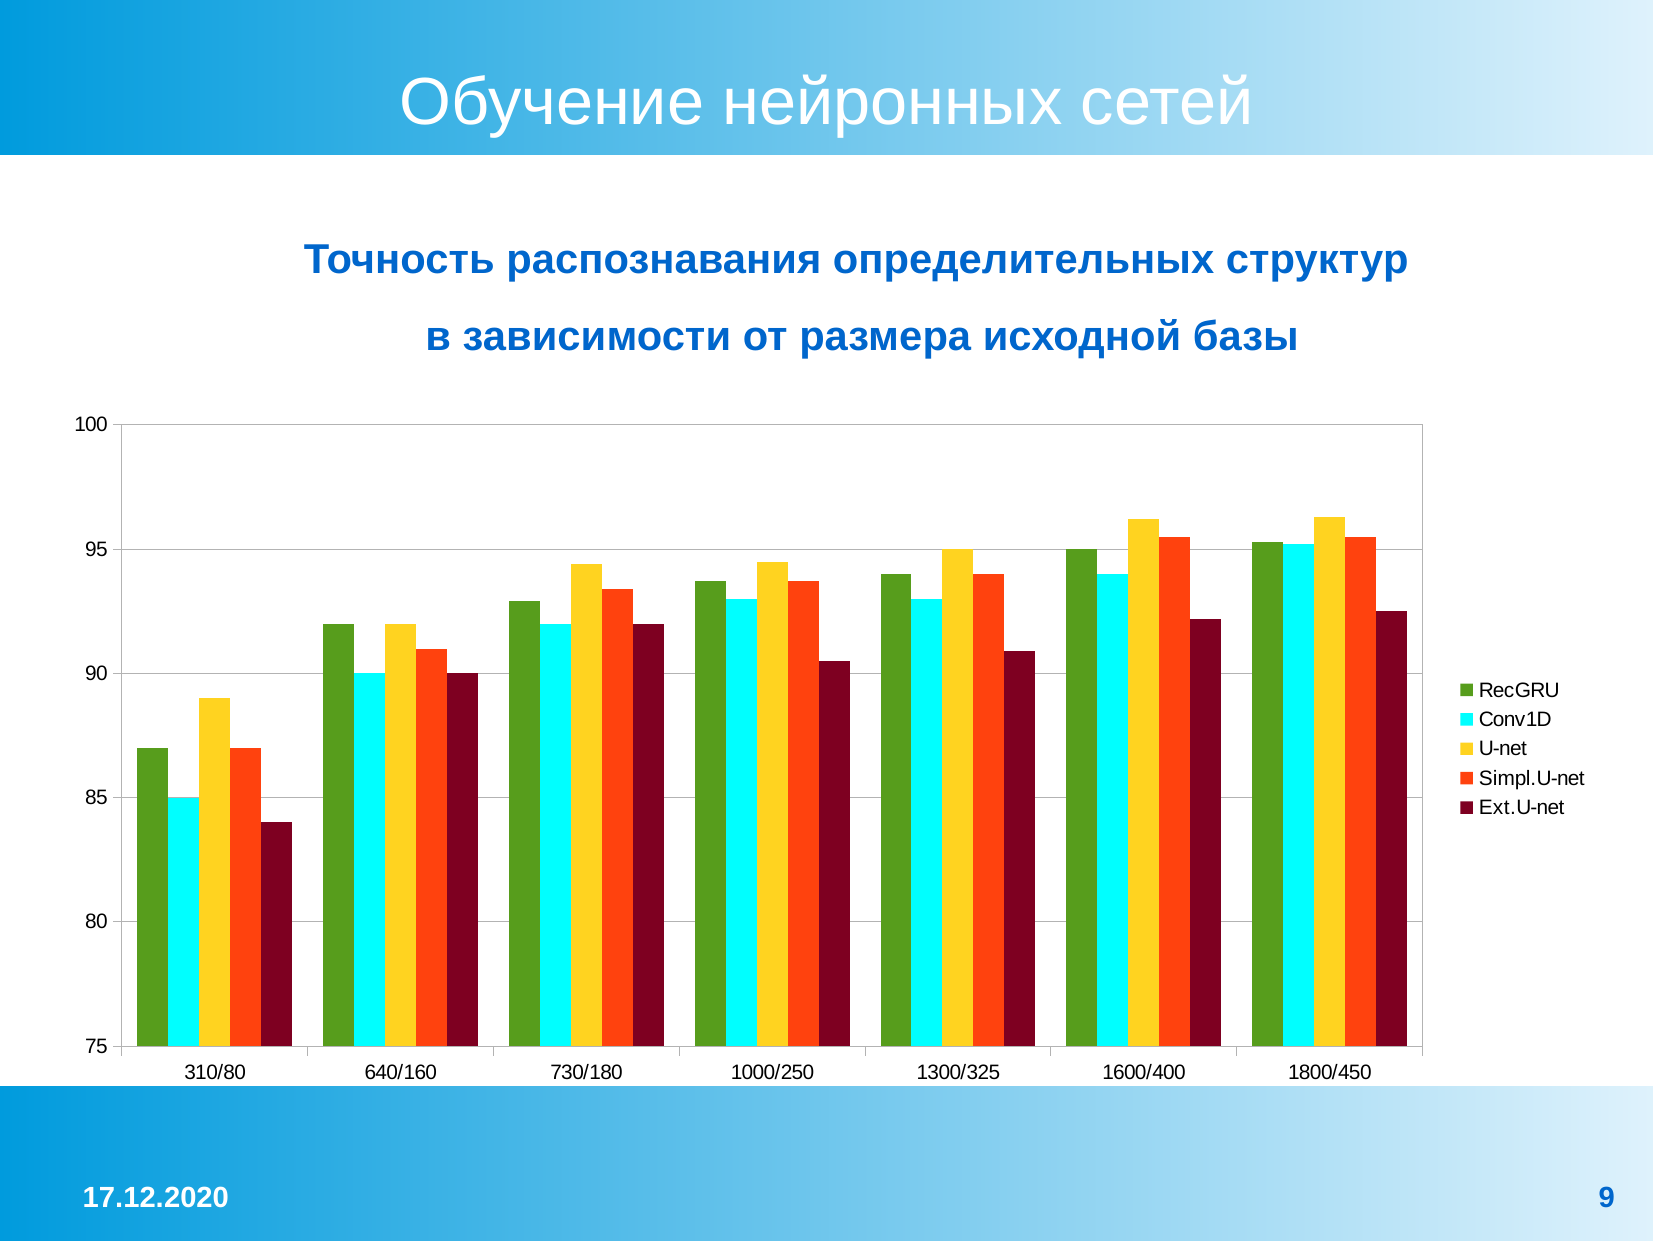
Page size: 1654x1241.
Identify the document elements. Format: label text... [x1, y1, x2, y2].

list Точность распознавания определительных структур в зависимости от размера исходной базы [82, 236, 1571, 399]
chart [43, 399, 1605, 1099]
title Обучение нейронных сетей [82, 49, 1571, 155]
list 17.12.2020 9 [11, 1181, 1642, 1234]
